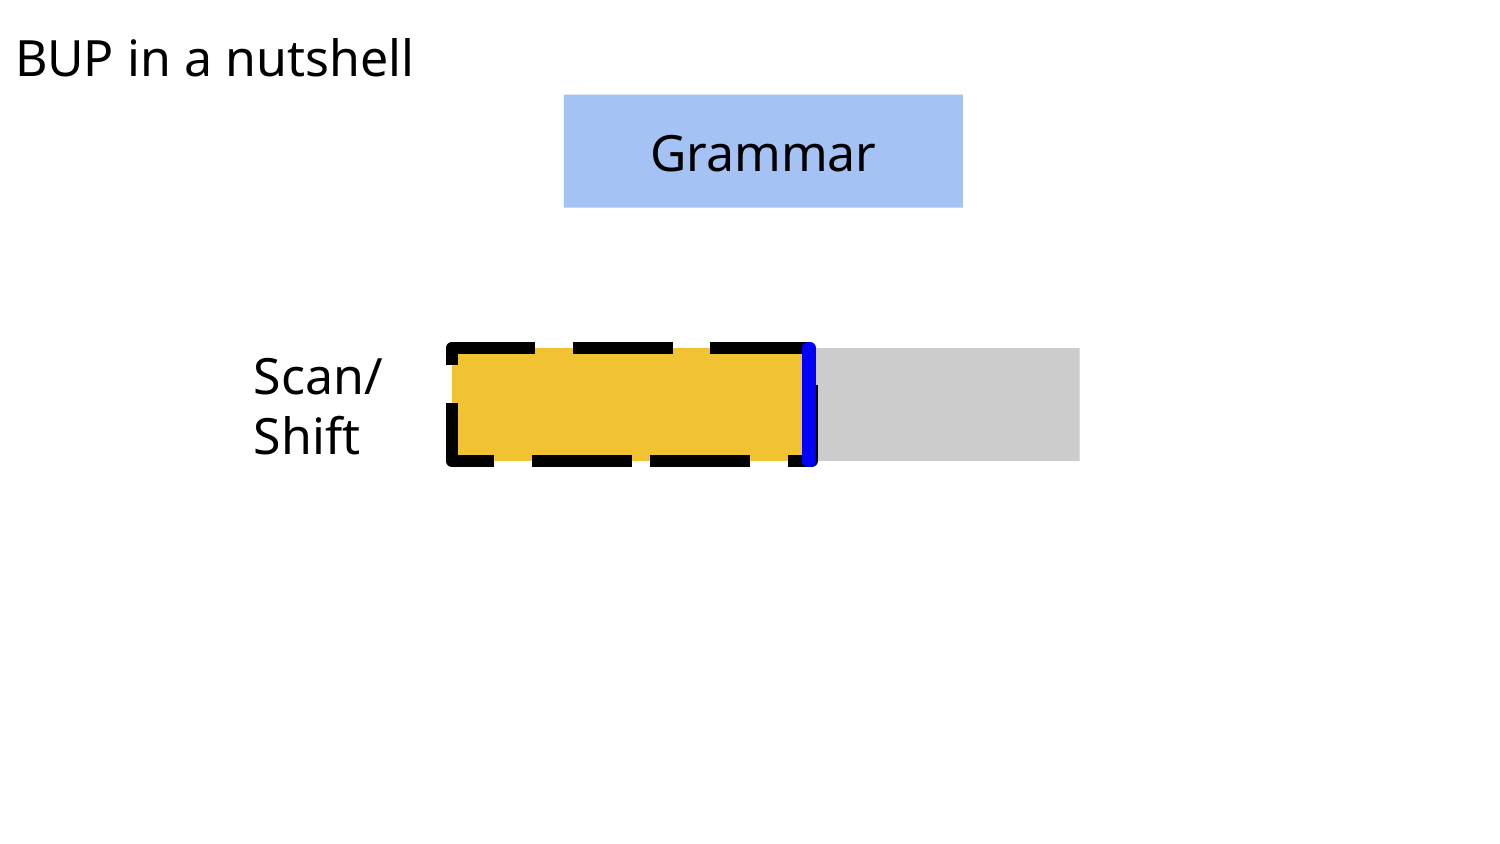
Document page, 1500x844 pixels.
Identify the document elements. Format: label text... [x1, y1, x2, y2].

text_box Grammar [563, 94, 963, 208]
text_box BUP in a nutshell [0, 0, 564, 113]
text_box Scan/ Shift [238, 348, 417, 461]
text_box [452, 348, 802, 461]
text_box [816, 348, 1080, 461]
